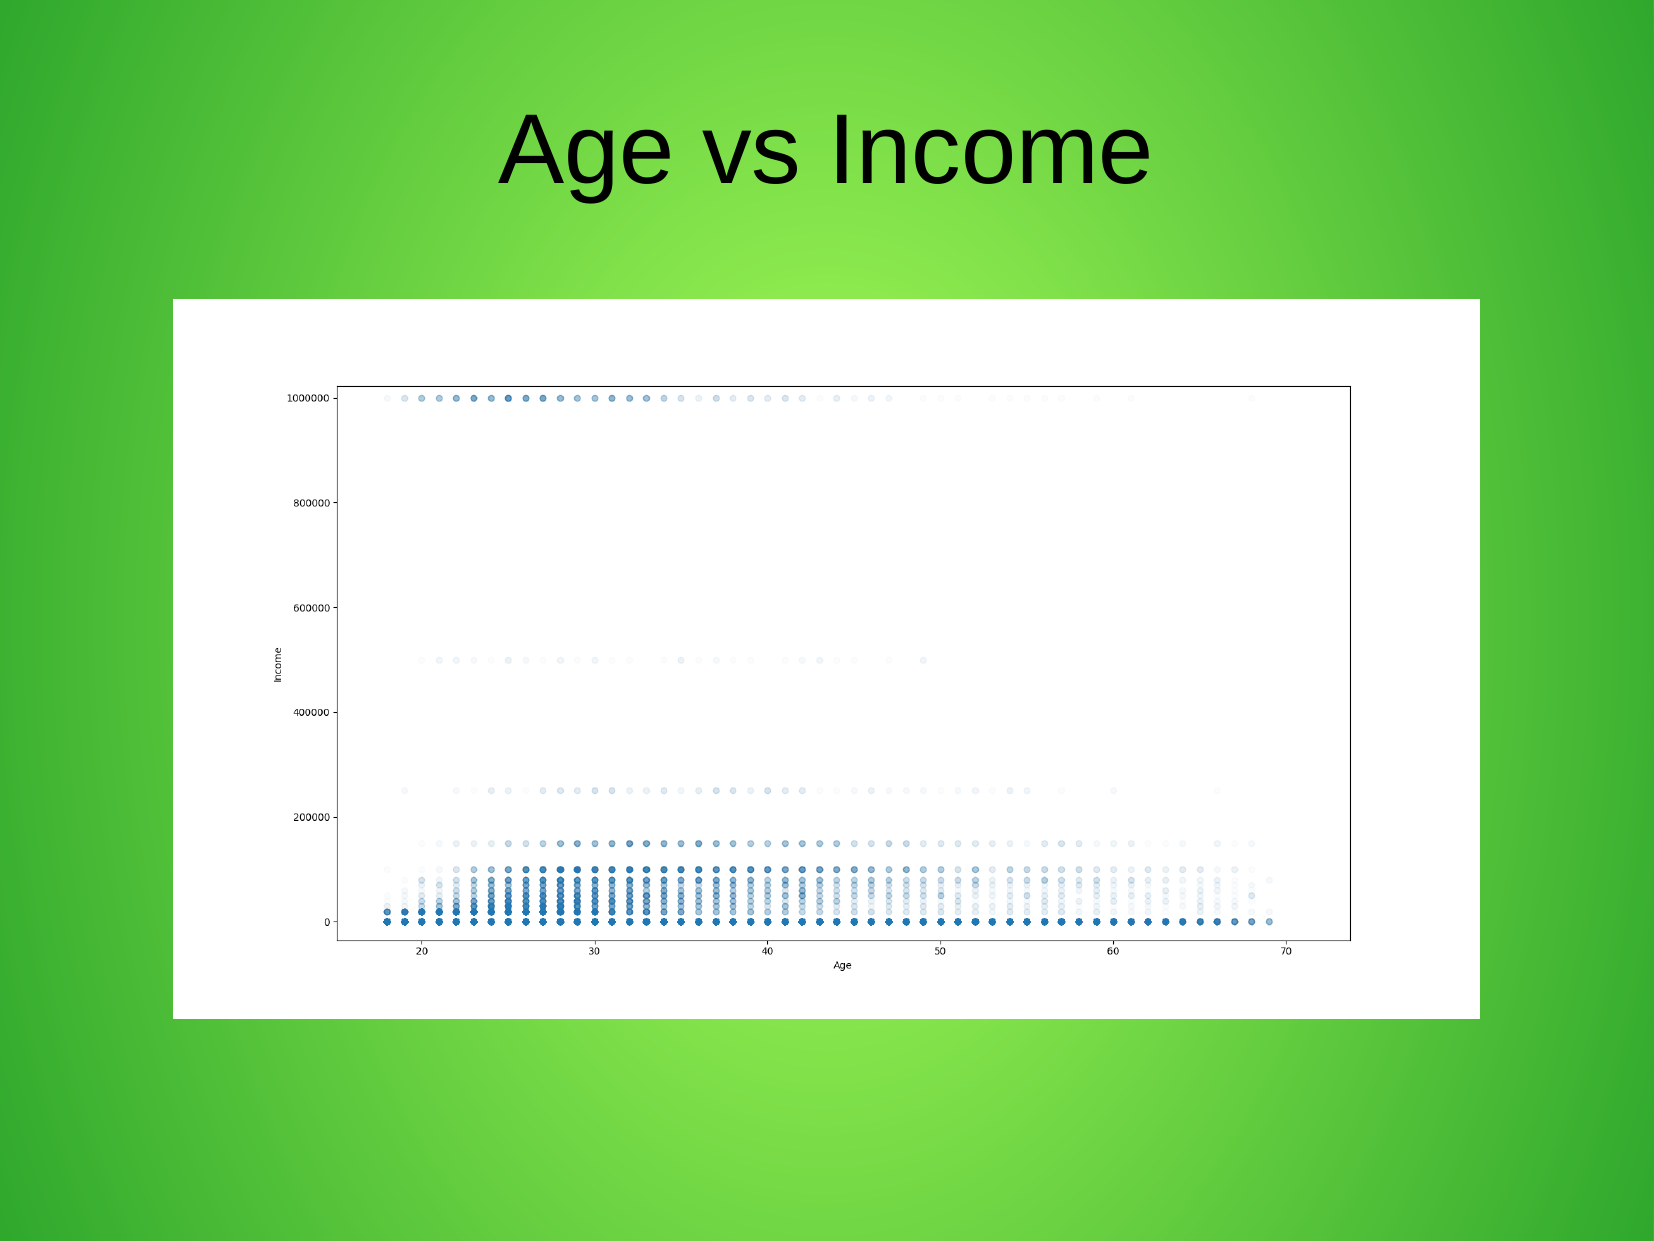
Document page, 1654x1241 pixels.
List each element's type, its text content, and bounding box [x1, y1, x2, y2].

picture [173, 299, 1480, 1019]
title Age vs Income [82, 47, 1571, 252]
